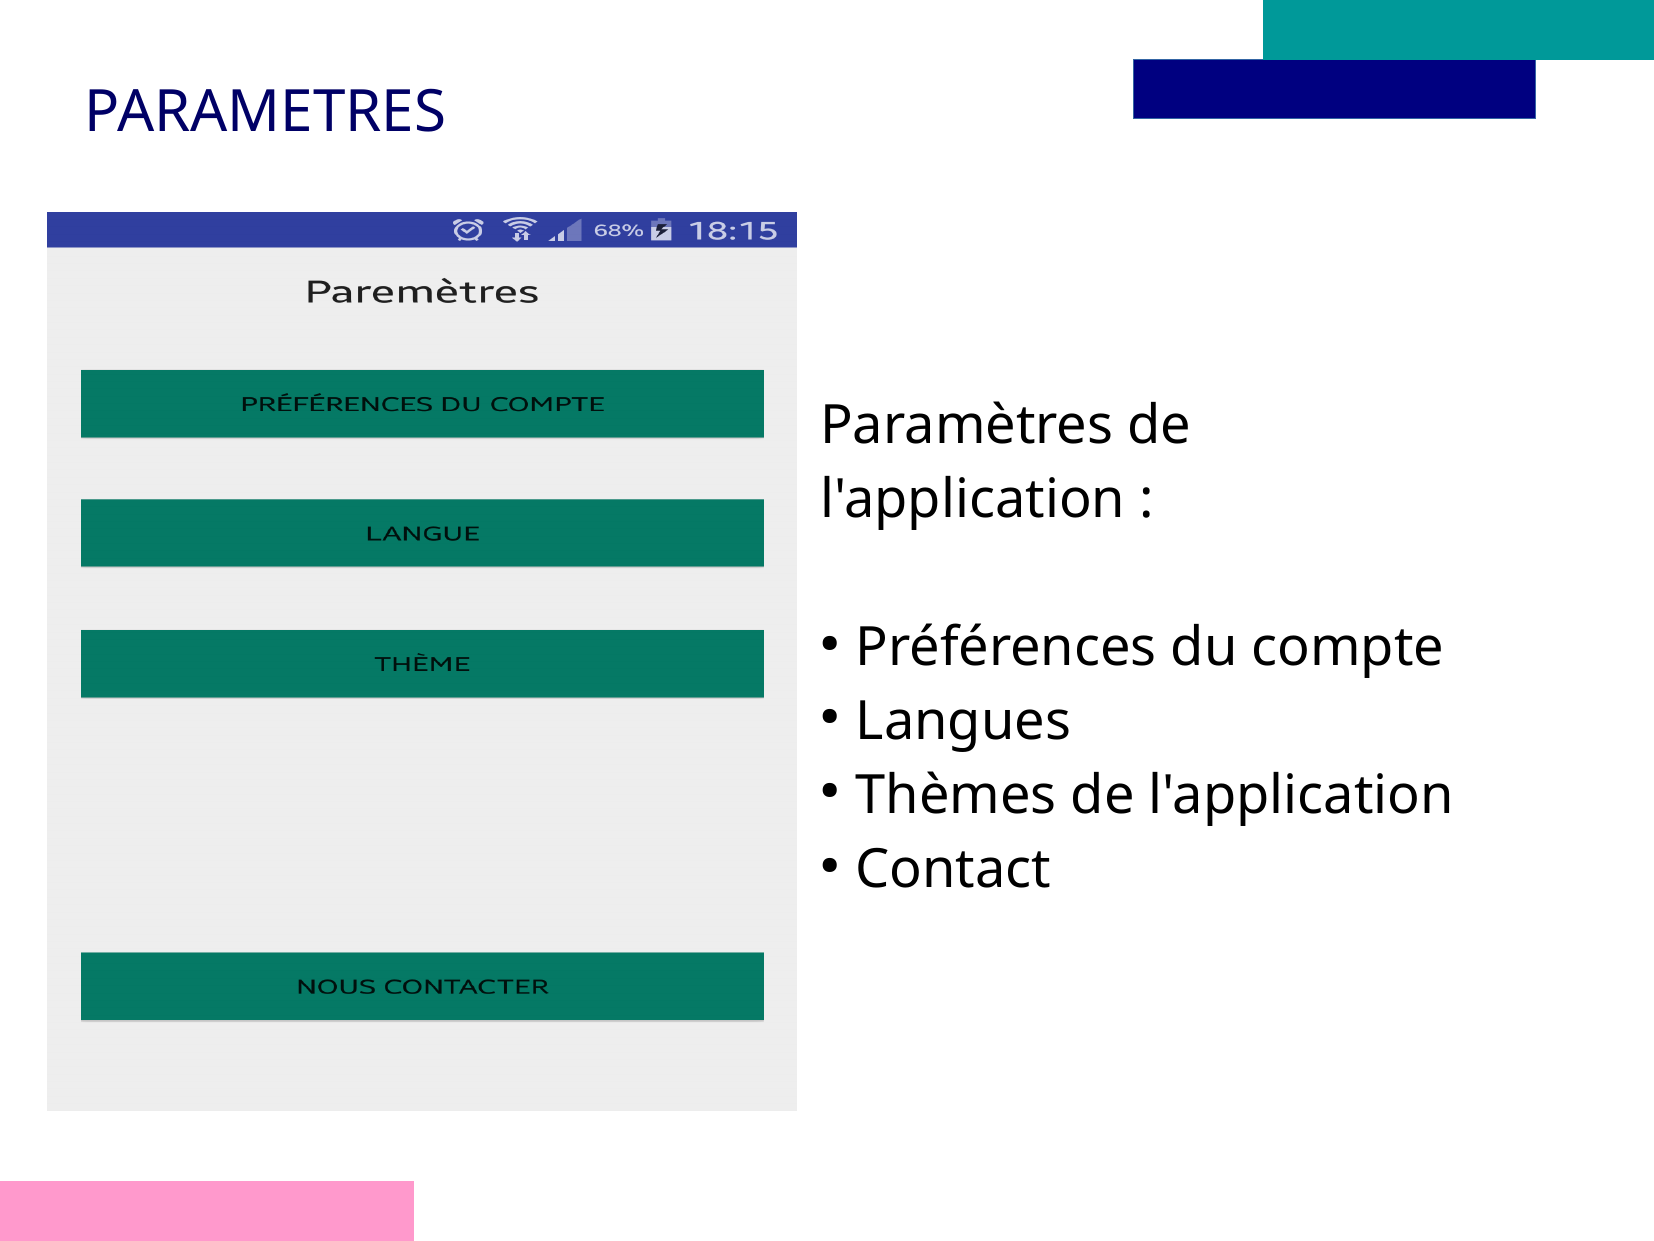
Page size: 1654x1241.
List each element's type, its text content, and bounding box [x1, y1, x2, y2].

title PARAMETRES [0, 5, 544, 213]
text_box [1133, 0, 1654, 119]
text_box [0, 1181, 414, 1241]
picture [47, 212, 797, 1111]
text_box Paramètres de l'application : Préférences du compte Langues Thèmes de l'application Contact [805, 377, 1538, 824]
